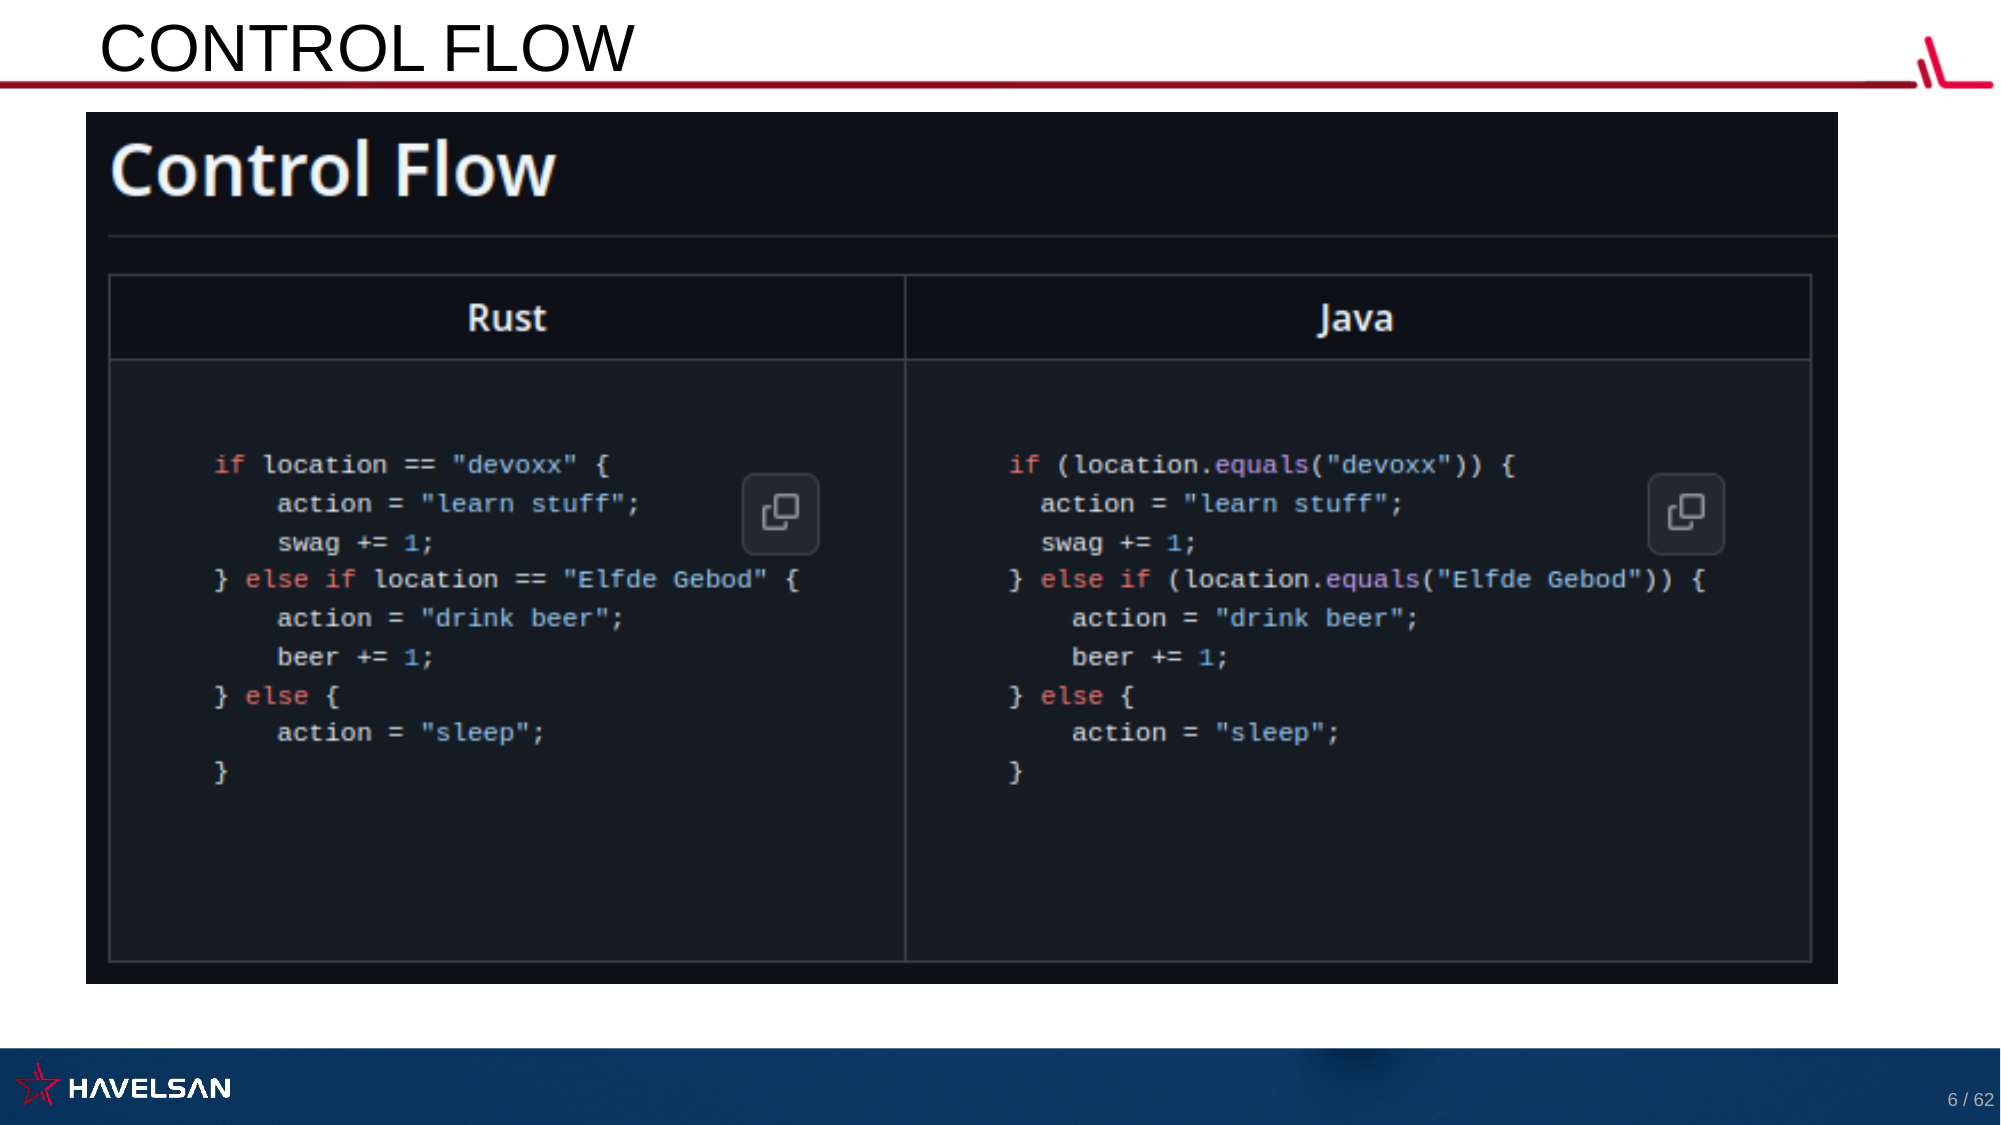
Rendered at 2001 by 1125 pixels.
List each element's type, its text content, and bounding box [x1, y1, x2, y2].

title CONTROL FLOW [99, 44, 1686, 55]
picture [0, 0, 2001, 1125]
